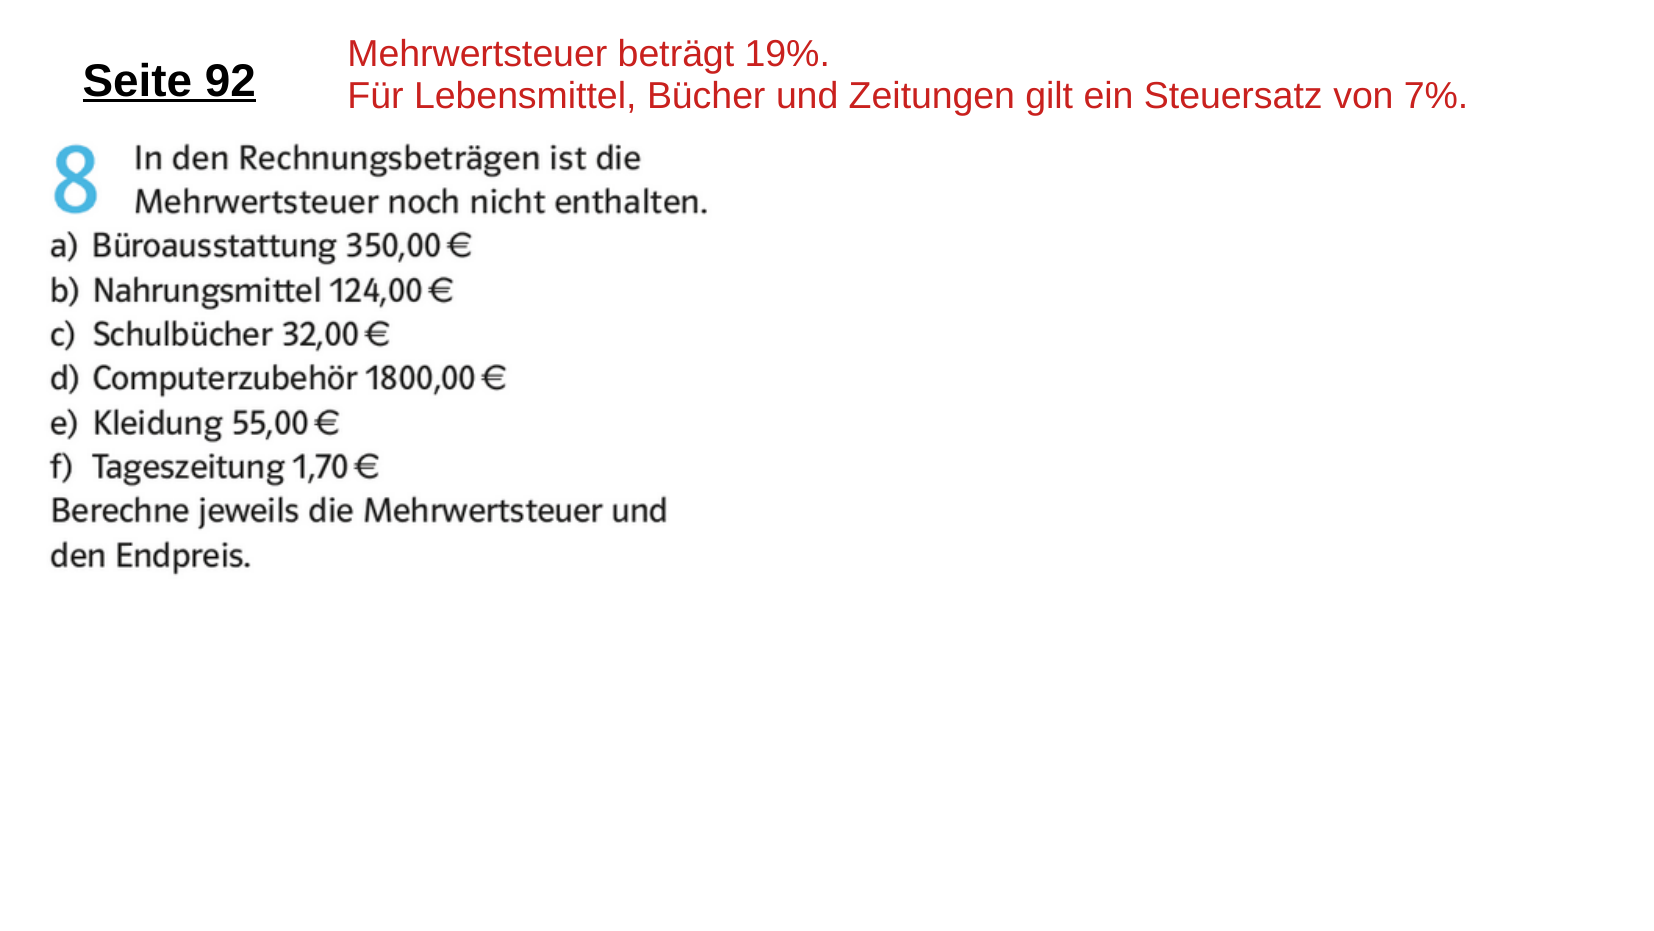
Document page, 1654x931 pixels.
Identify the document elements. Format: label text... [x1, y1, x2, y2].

text_box Mehrwertsteuer beträgt 19%. Für Lebensmittel, Bücher und Zeitungen gilt ein Steuersatz von 7%. [332, 24, 1654, 142]
picture [33, 130, 732, 608]
title Seite 92 [82, 37, 332, 125]
